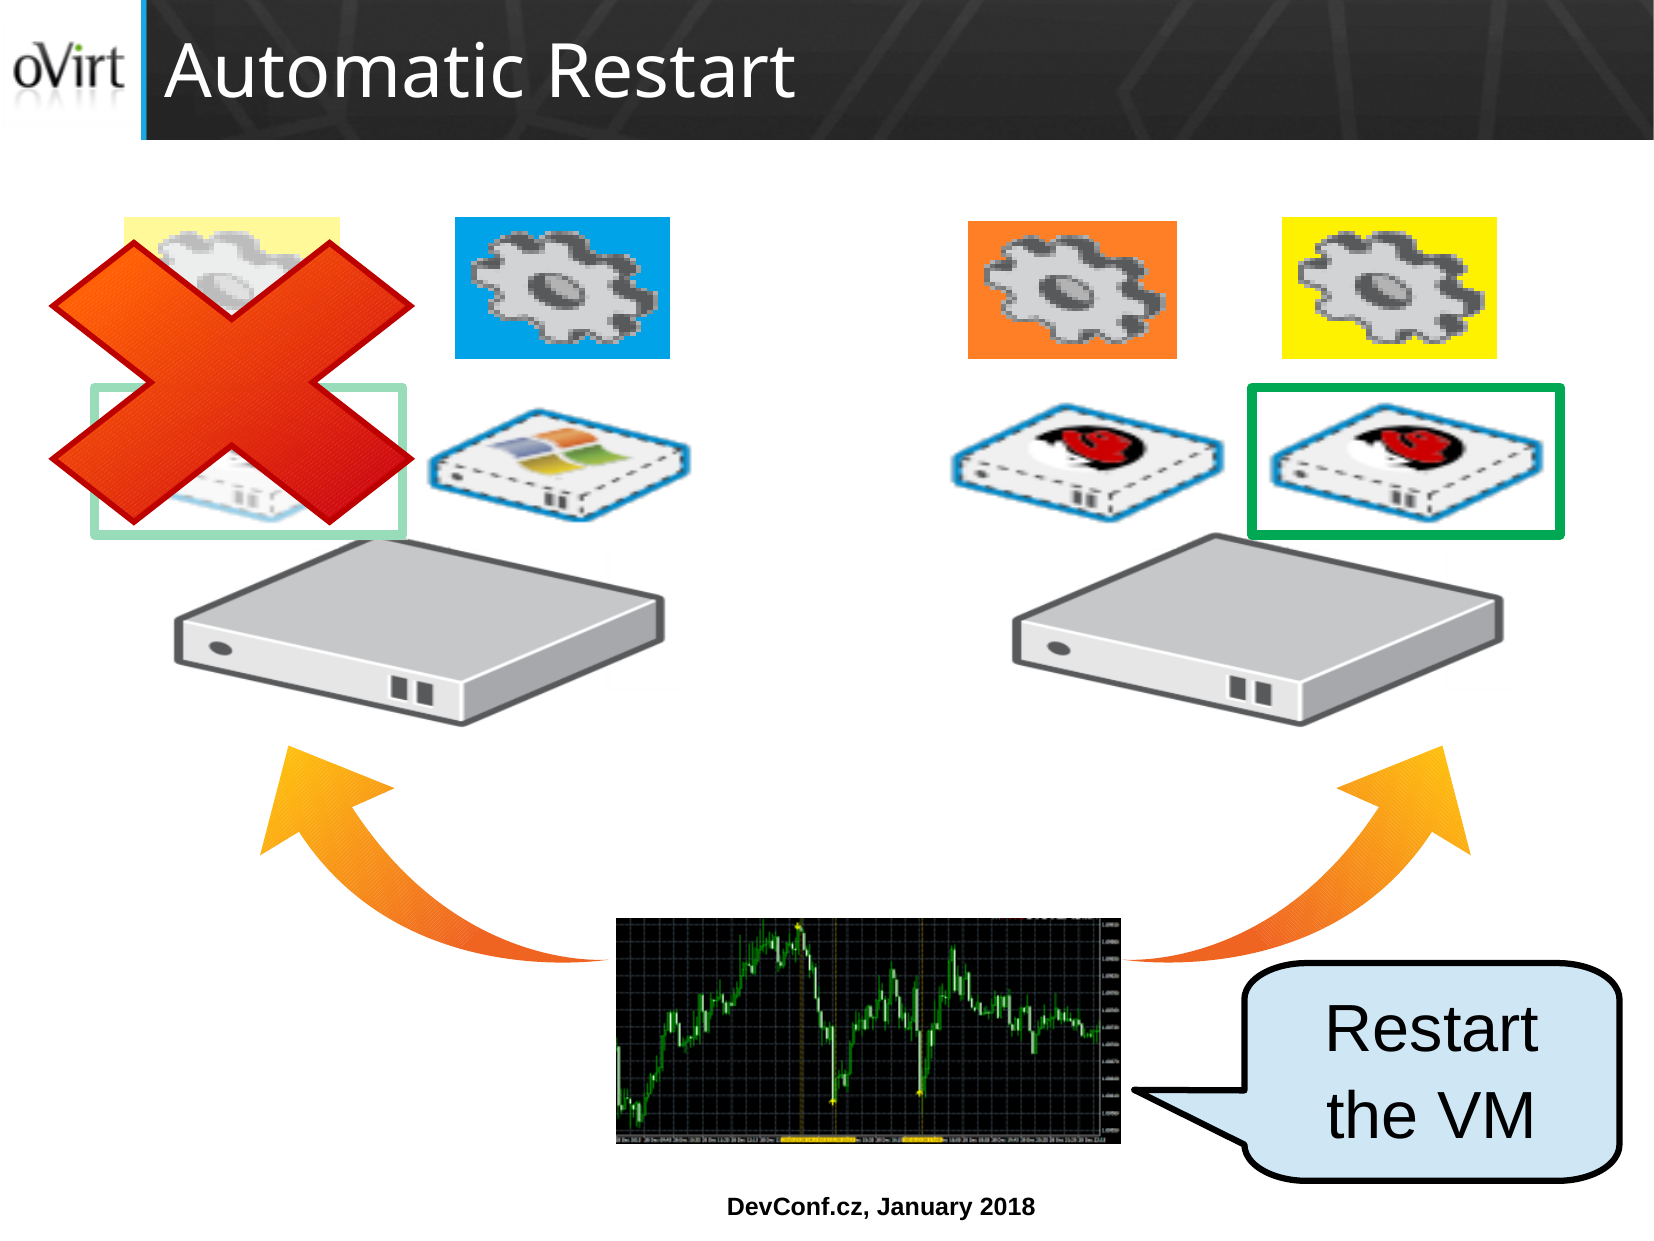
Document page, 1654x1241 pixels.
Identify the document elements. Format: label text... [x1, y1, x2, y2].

title Automatic Restart [164, 11, 1653, 126]
picture [256, 742, 612, 969]
picture [1282, 217, 1497, 359]
text_box Restart the VM [1134, 963, 1620, 1181]
picture [472, 232, 657, 343]
picture [1256, 391, 1556, 531]
picture [968, 221, 1177, 359]
picture [616, 742, 1475, 1144]
picture [0, 0, 1654, 740]
picture [937, 391, 1564, 740]
